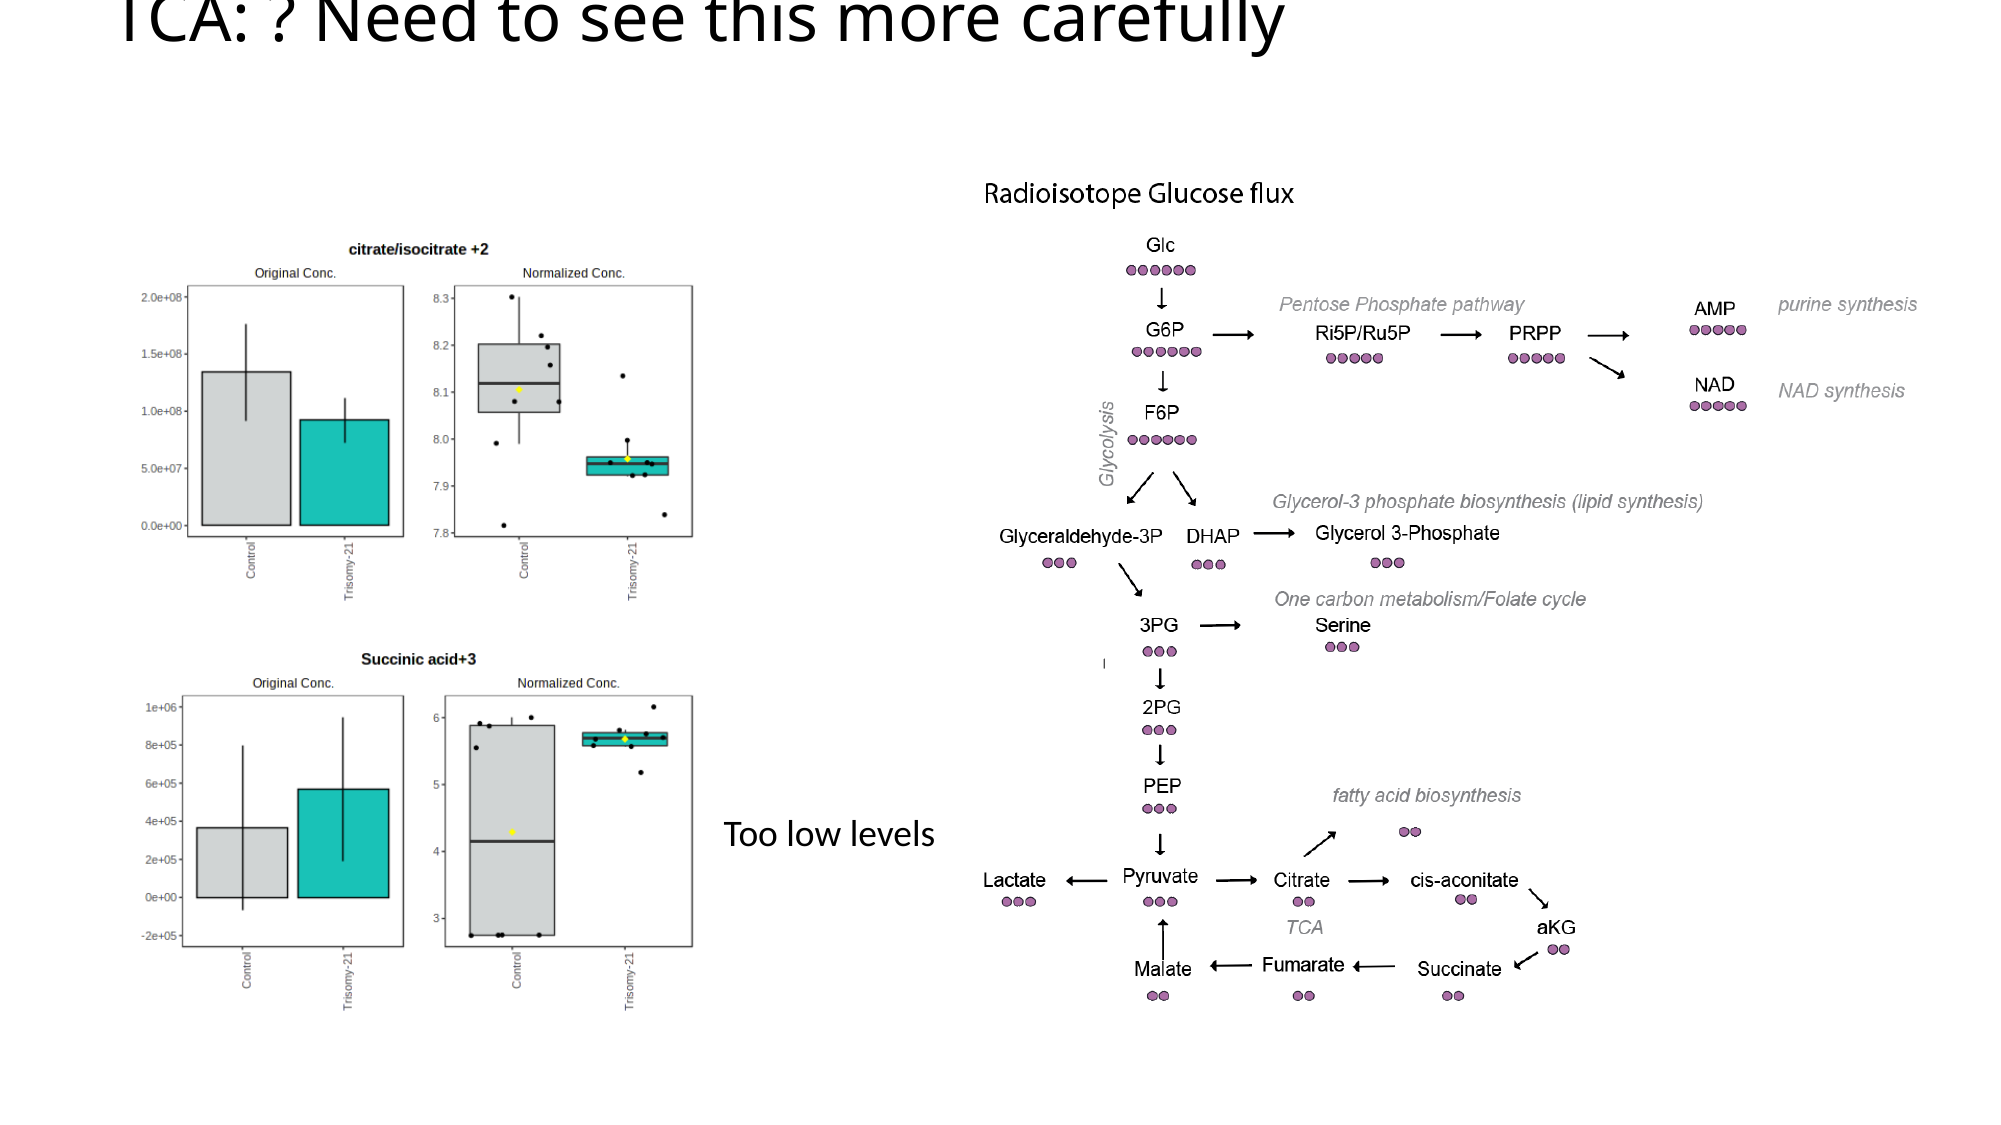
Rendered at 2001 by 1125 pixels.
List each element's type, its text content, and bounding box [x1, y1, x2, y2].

picture [137, 239, 700, 605]
title TCA: ? Need to see this more carefully [96, 0, 1822, 195]
text_box Too low levels [708, 801, 951, 862]
picture [137, 649, 700, 1015]
picture [959, 149, 1966, 1038]
